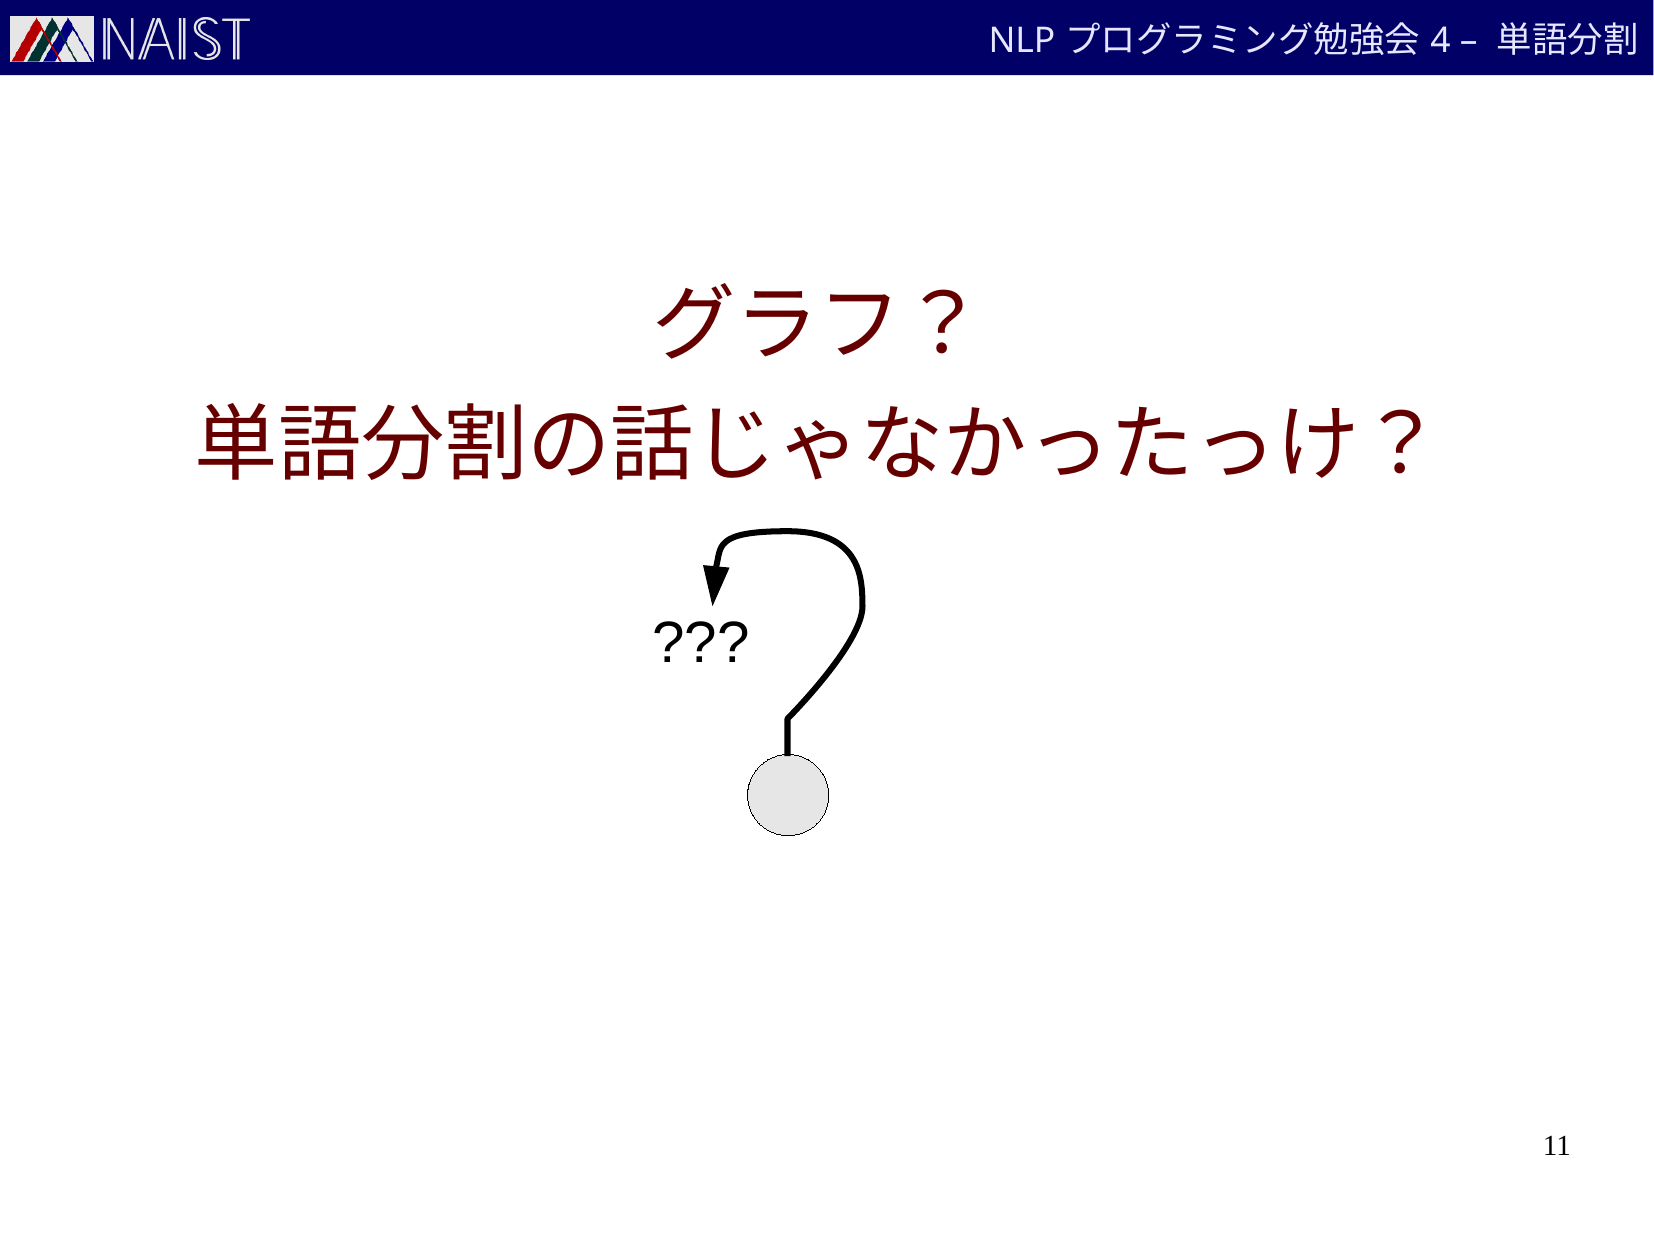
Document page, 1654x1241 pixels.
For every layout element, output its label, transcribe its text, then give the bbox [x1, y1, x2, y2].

text_box ??? [637, 602, 765, 683]
picture [102, 17, 251, 60]
picture [10, 16, 94, 62]
text_box [747, 754, 829, 836]
title グラフ？ 単語分割の話じゃなかったっけ？ [75, 281, 1564, 474]
